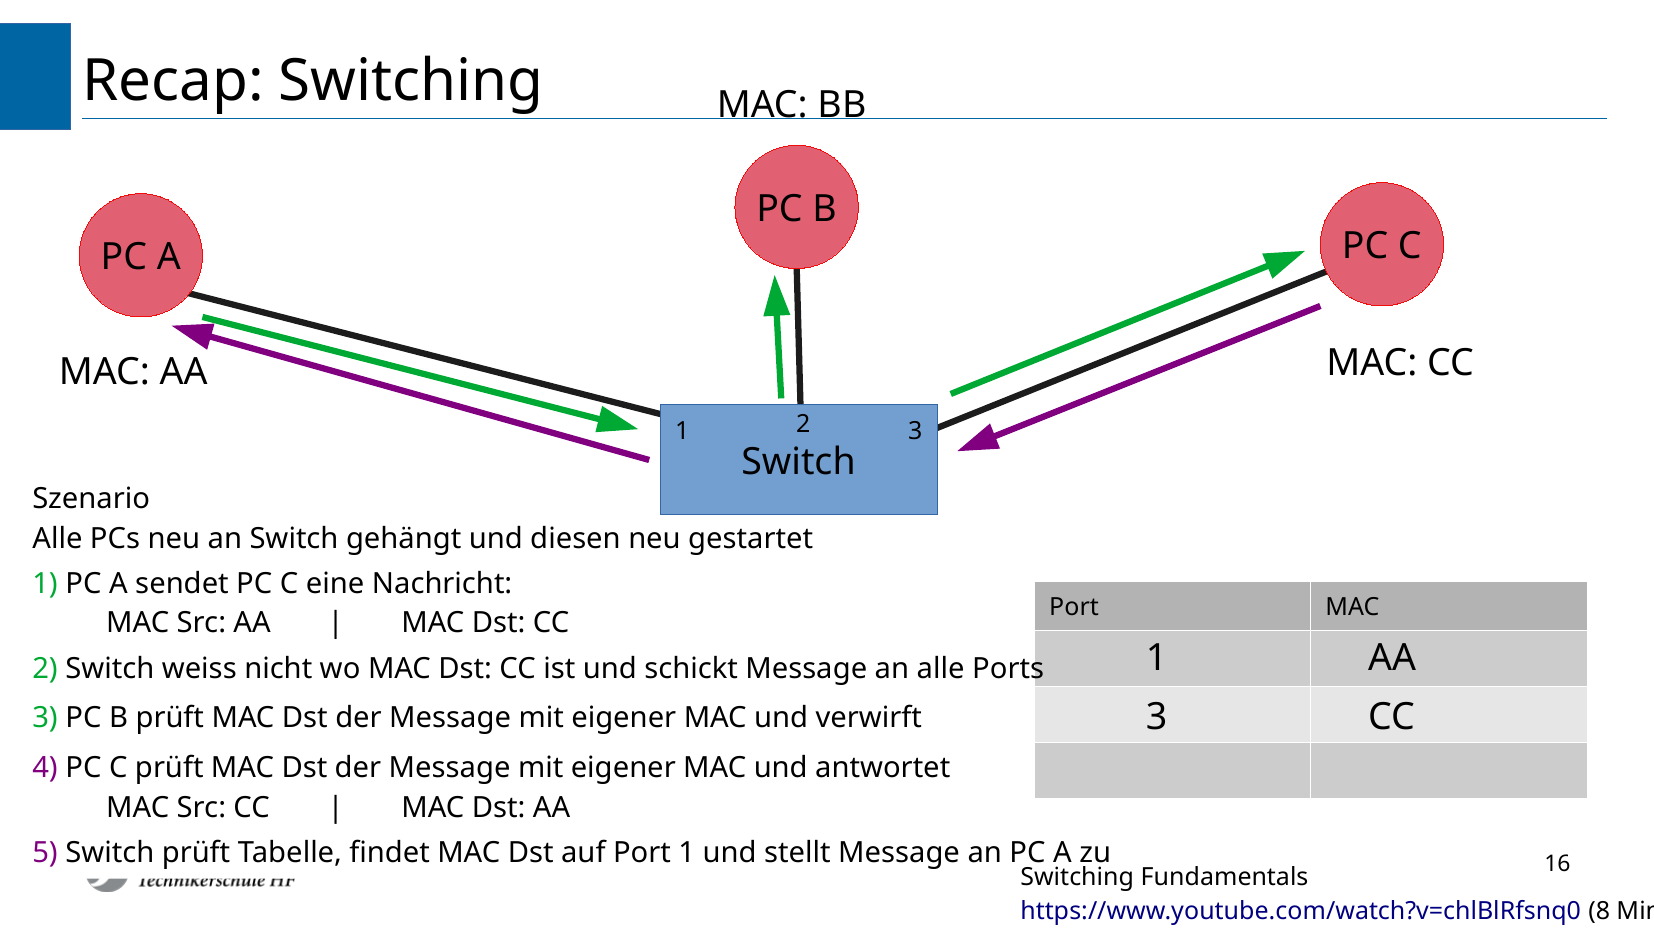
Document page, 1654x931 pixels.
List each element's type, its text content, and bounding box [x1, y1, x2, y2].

table_header MAC [1311, 582, 1587, 630]
text_box PC A [79, 193, 203, 317]
text_box CC [1353, 682, 1433, 743]
text_box 3 [1131, 682, 1183, 743]
table_cell [1433, 631, 1587, 686]
text_box MAC: AA [44, 336, 228, 397]
text_box MAC: CC [1311, 327, 1495, 388]
table_cell [1035, 687, 1131, 742]
text_box 4) PC C prüft MAC Dst der Message mit eigener MAC und antwortet MAC Src: CC | MAC Dst: AA [17, 739, 927, 823]
text_box 1 [660, 404, 705, 450]
table_cell [1183, 631, 1310, 686]
text_box 2 [781, 398, 826, 444]
table_cell [1311, 743, 1587, 798]
table_cell [1311, 631, 1353, 686]
text_box AA [1353, 622, 1435, 683]
text_box Szenario Alle PCs neu an Switch gehängt und diesen neu gestartet [17, 469, 778, 555]
text_box 3) PC B prüft MAC Dst der Message mit eigener MAC und verwirft [17, 689, 900, 739]
table_cell [1183, 687, 1310, 742]
text_box MAC: BB [702, 70, 884, 131]
text_box PC C [1320, 182, 1444, 306]
title Recap: Switching [82, 37, 1571, 119]
table_header Port [1035, 582, 1310, 630]
text_box Switching Fundamentals https://www.youtube.com/watch?v=chlBlRfsnq0 (8 Min.) [1005, 851, 1654, 927]
table_cell [1035, 743, 1310, 798]
text_box 1 [1131, 622, 1183, 682]
table_cell [1433, 687, 1587, 742]
text_box 3 [893, 404, 938, 450]
text_box 2) Switch weiss nicht wo MAC Dst: CC ist und schickt Message an alle Ports [17, 639, 1017, 690]
picture [85, 879, 296, 892]
text_box PC B [734, 145, 859, 269]
text_box Switch [660, 404, 938, 515]
text_box 5) Switch prüft Tabelle, findet MAC Dst auf Port 1 und stellt Message an PC A zu [17, 823, 1076, 874]
text_box 1) PC A sendet PC C eine Nachricht: MAC Src: AA | MAC Dst: CC [17, 554, 589, 639]
table_cell [1311, 687, 1353, 742]
table_cell [1035, 631, 1131, 686]
